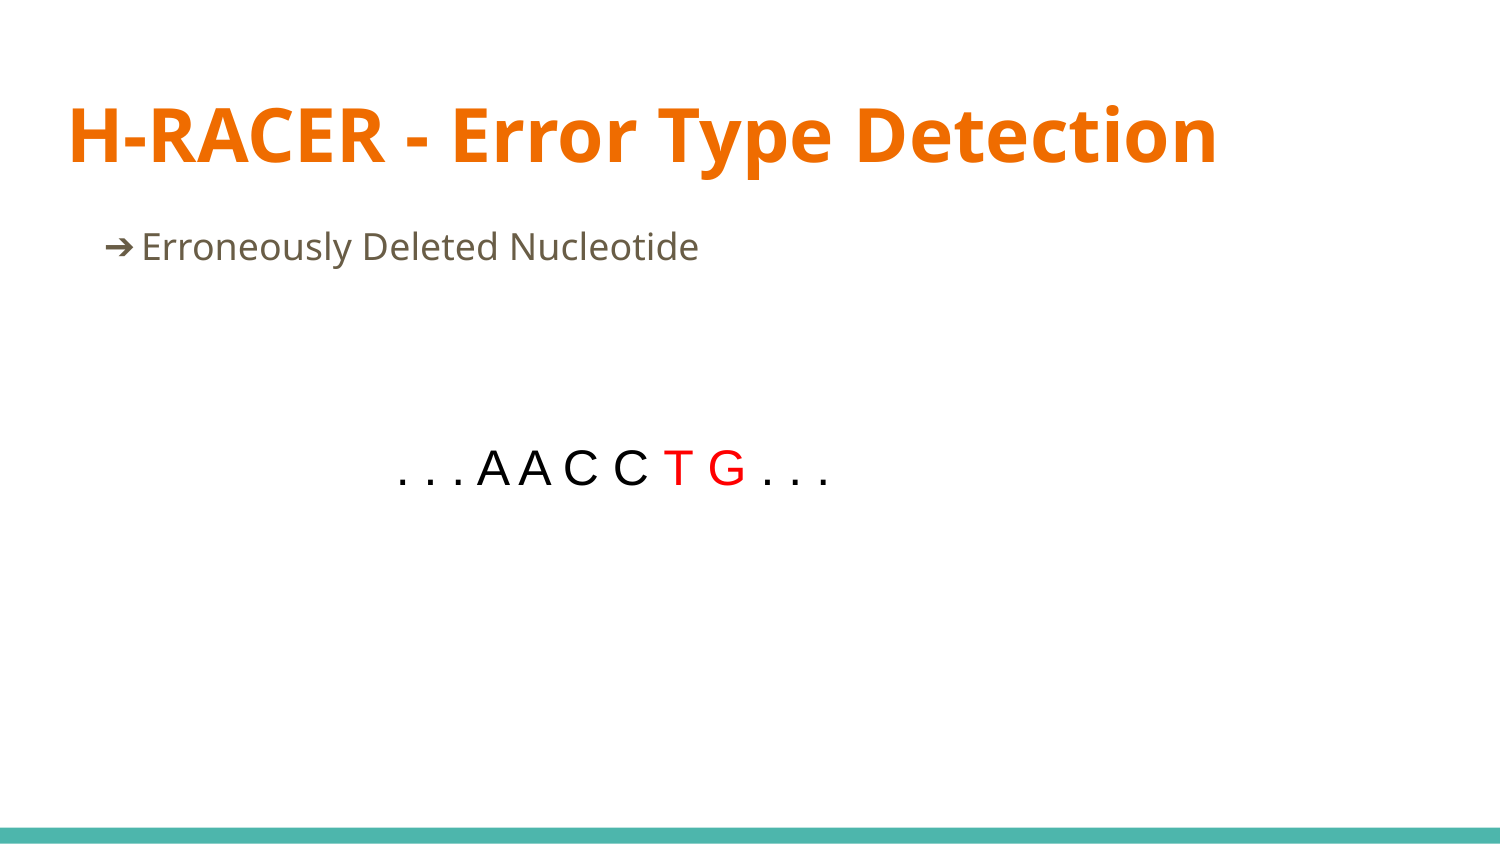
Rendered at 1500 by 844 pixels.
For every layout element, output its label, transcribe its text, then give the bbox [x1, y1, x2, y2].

list Erroneously Deleted Nucleotide [51, 207, 1449, 750]
text_box . . . A A C C T G . . . [380, 419, 1073, 552]
title H-RACER - Error Type Detection [51, 72, 1449, 189]
